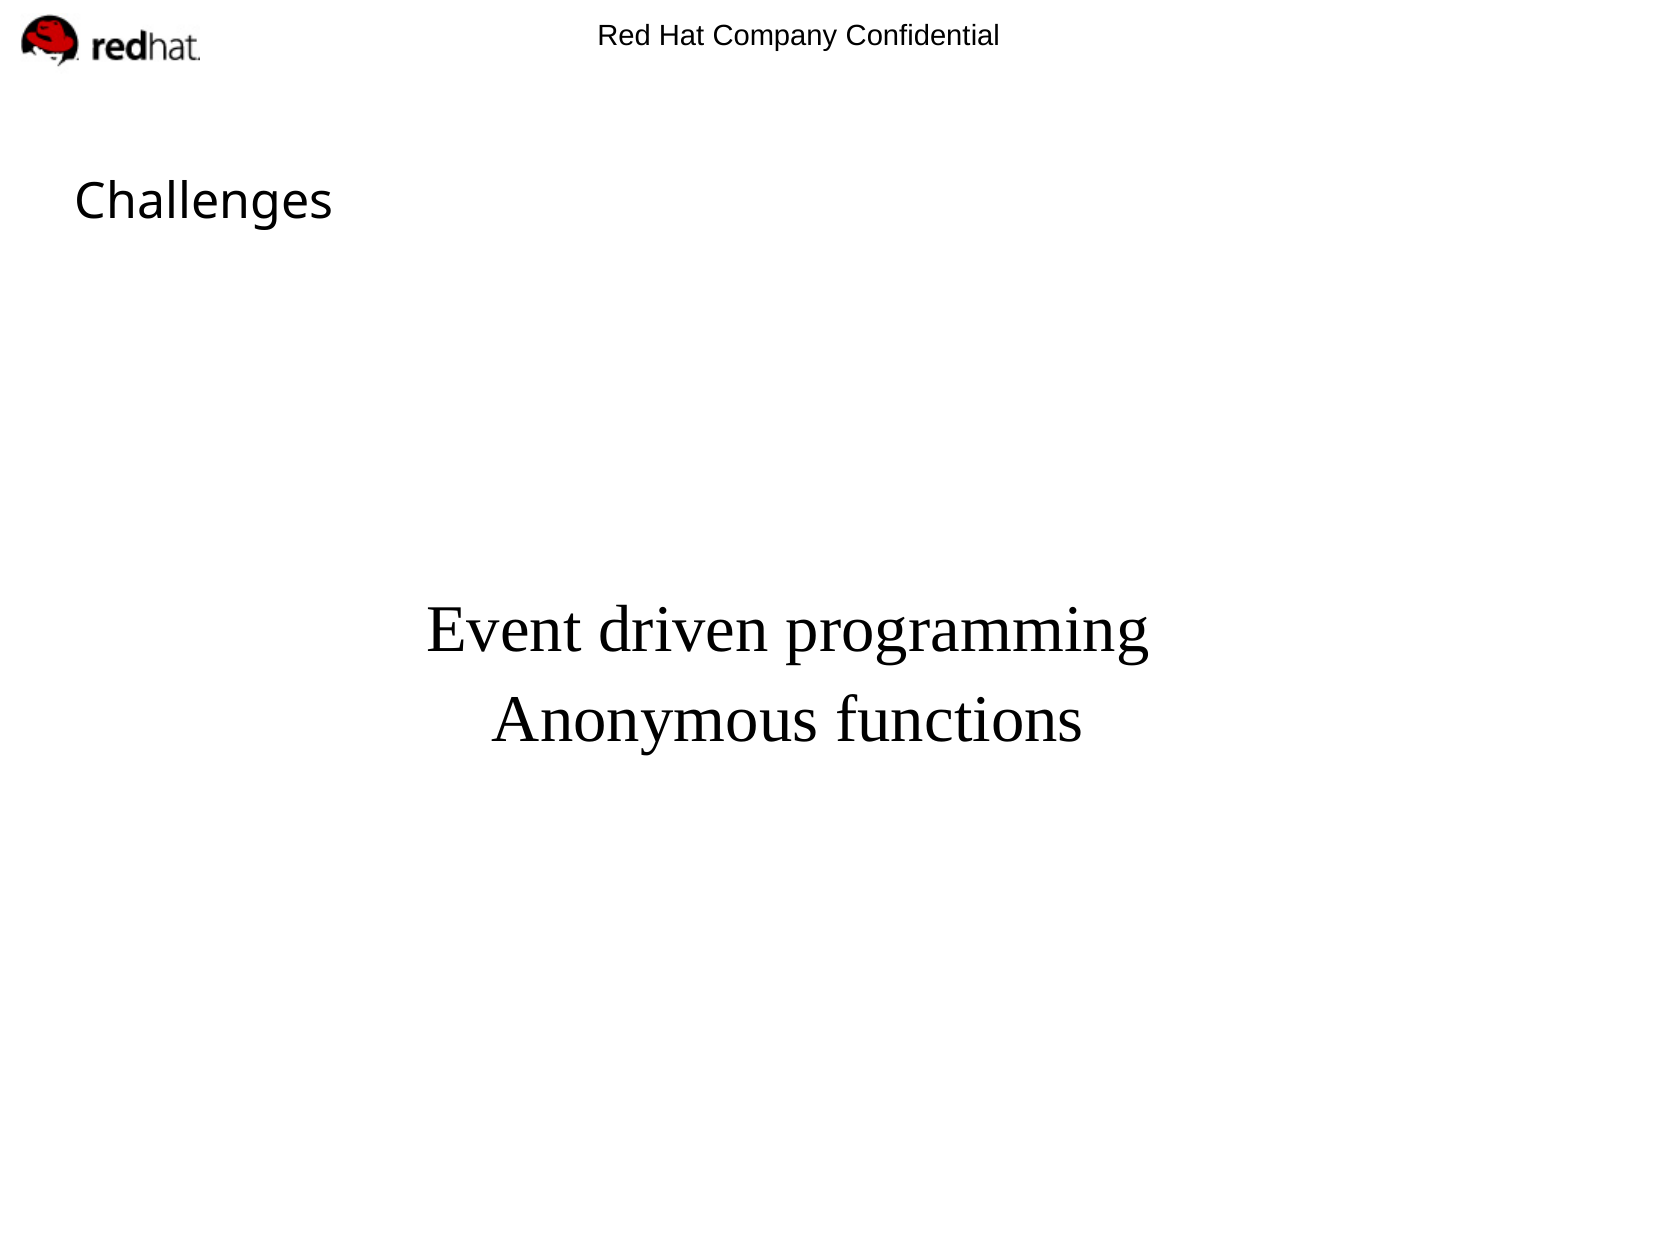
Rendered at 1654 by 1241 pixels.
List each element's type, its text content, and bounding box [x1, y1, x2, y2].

subtitle Event driven programming Anonymous functions [77, 264, 1500, 1174]
title Challenges [74, 140, 1506, 259]
picture [20, 13, 200, 74]
